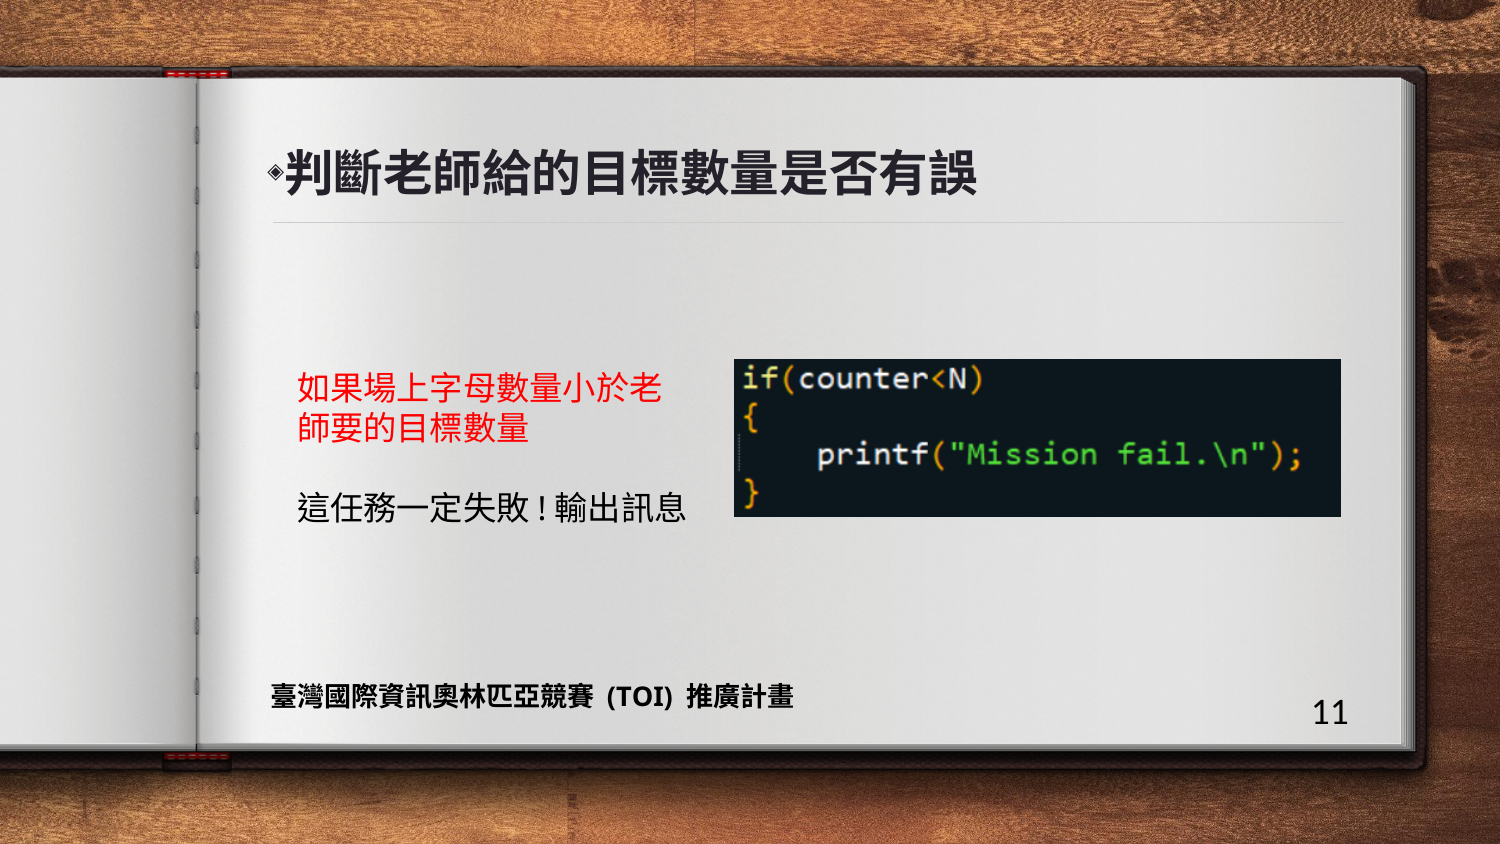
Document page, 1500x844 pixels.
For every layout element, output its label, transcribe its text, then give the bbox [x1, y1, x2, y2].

list 判斷老師給的目標數量是否有誤 [252, 126, 1194, 216]
picture [734, 359, 1341, 517]
text_box 如果場上字母數量小於老師要的目標數量 這任務一定失敗!輸出訊息 [281, 359, 708, 537]
text_box [1295, 672, 1386, 737]
